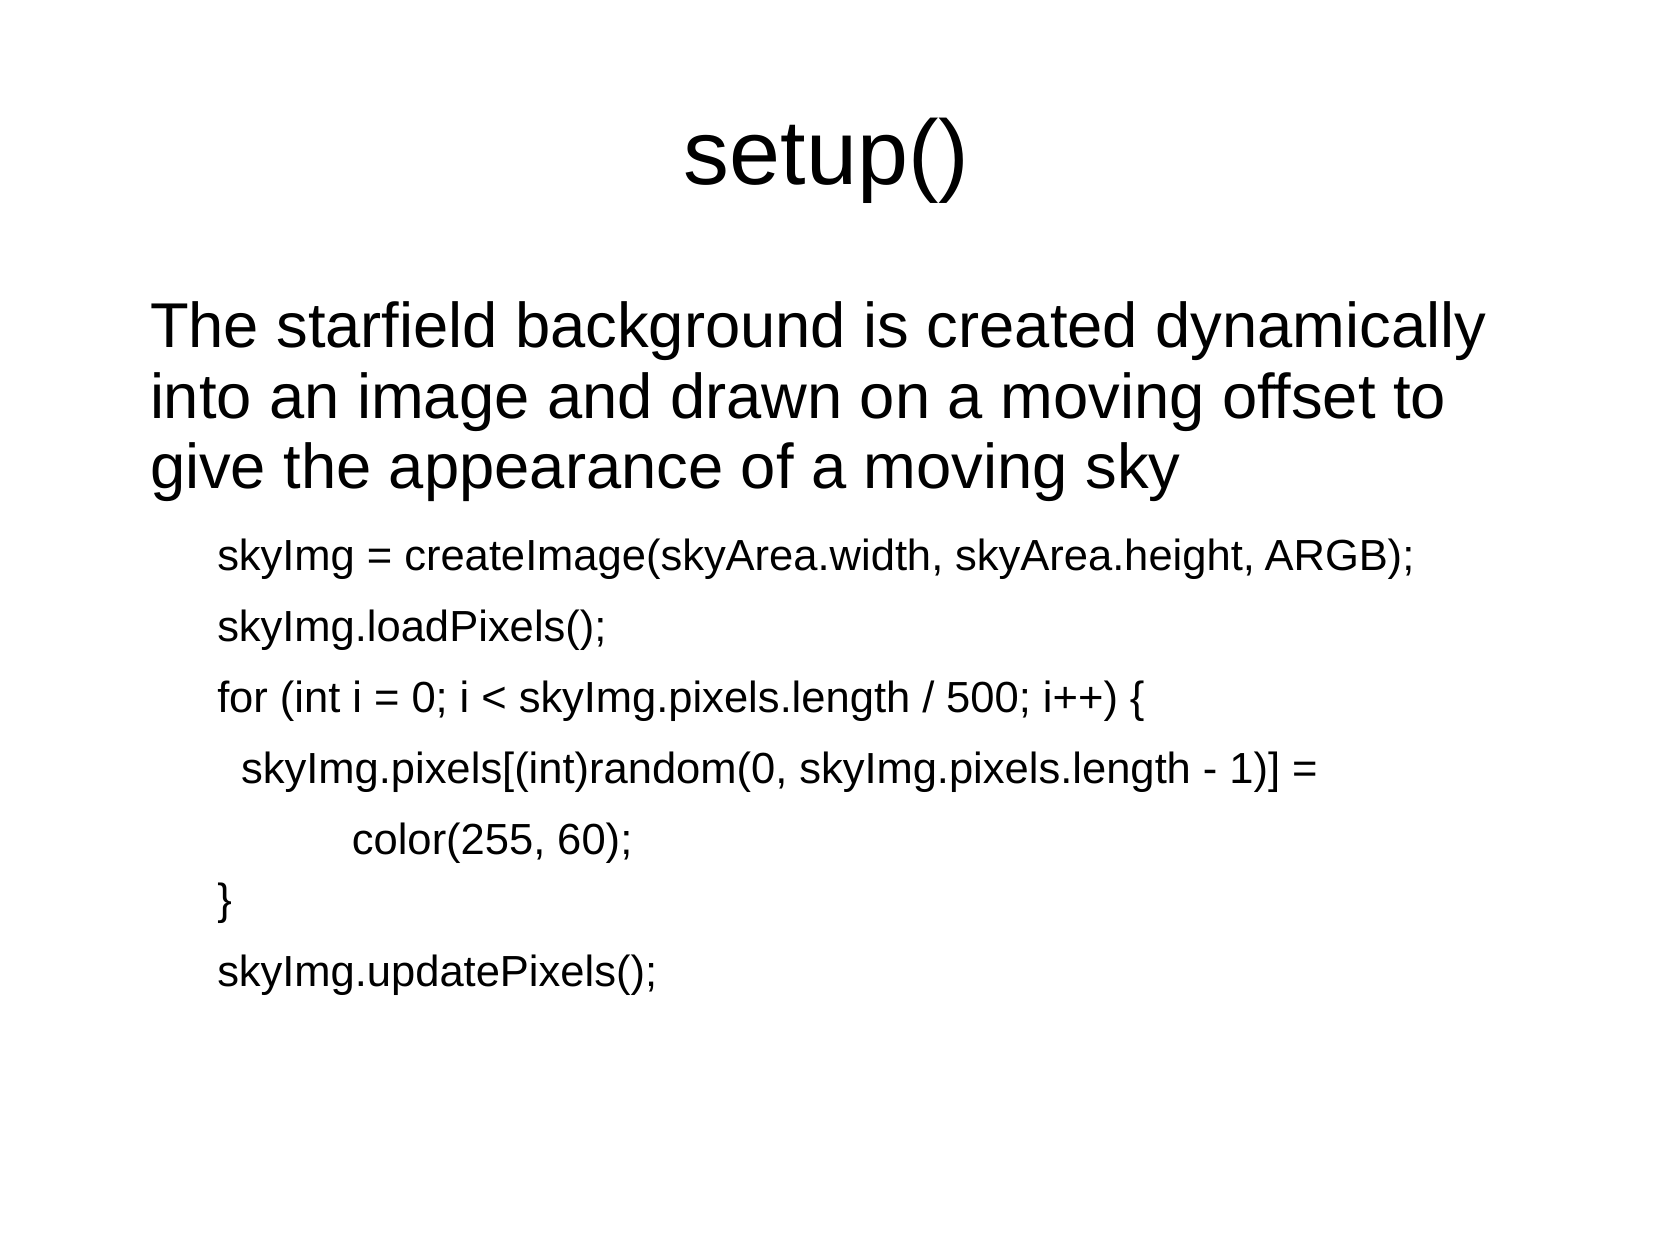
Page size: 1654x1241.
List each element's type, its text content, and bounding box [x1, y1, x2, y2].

title setup() [82, 49, 1571, 257]
list The starfield background is created dynamically into an image and drawn on a moving offset to give the appearance of a moving sky skyImg = createImage(skyArea.width, skyArea.height, ARGB); skyImg.loadPixels(); for (int i = 0; i < skyImg.pixels.length / 500; i++) { skyImg.pixels[(int)random(0, skyImg.pixels.length - 1)] = color(255, 60); } skyImg.updatePixels(); [82, 290, 1538, 1010]
